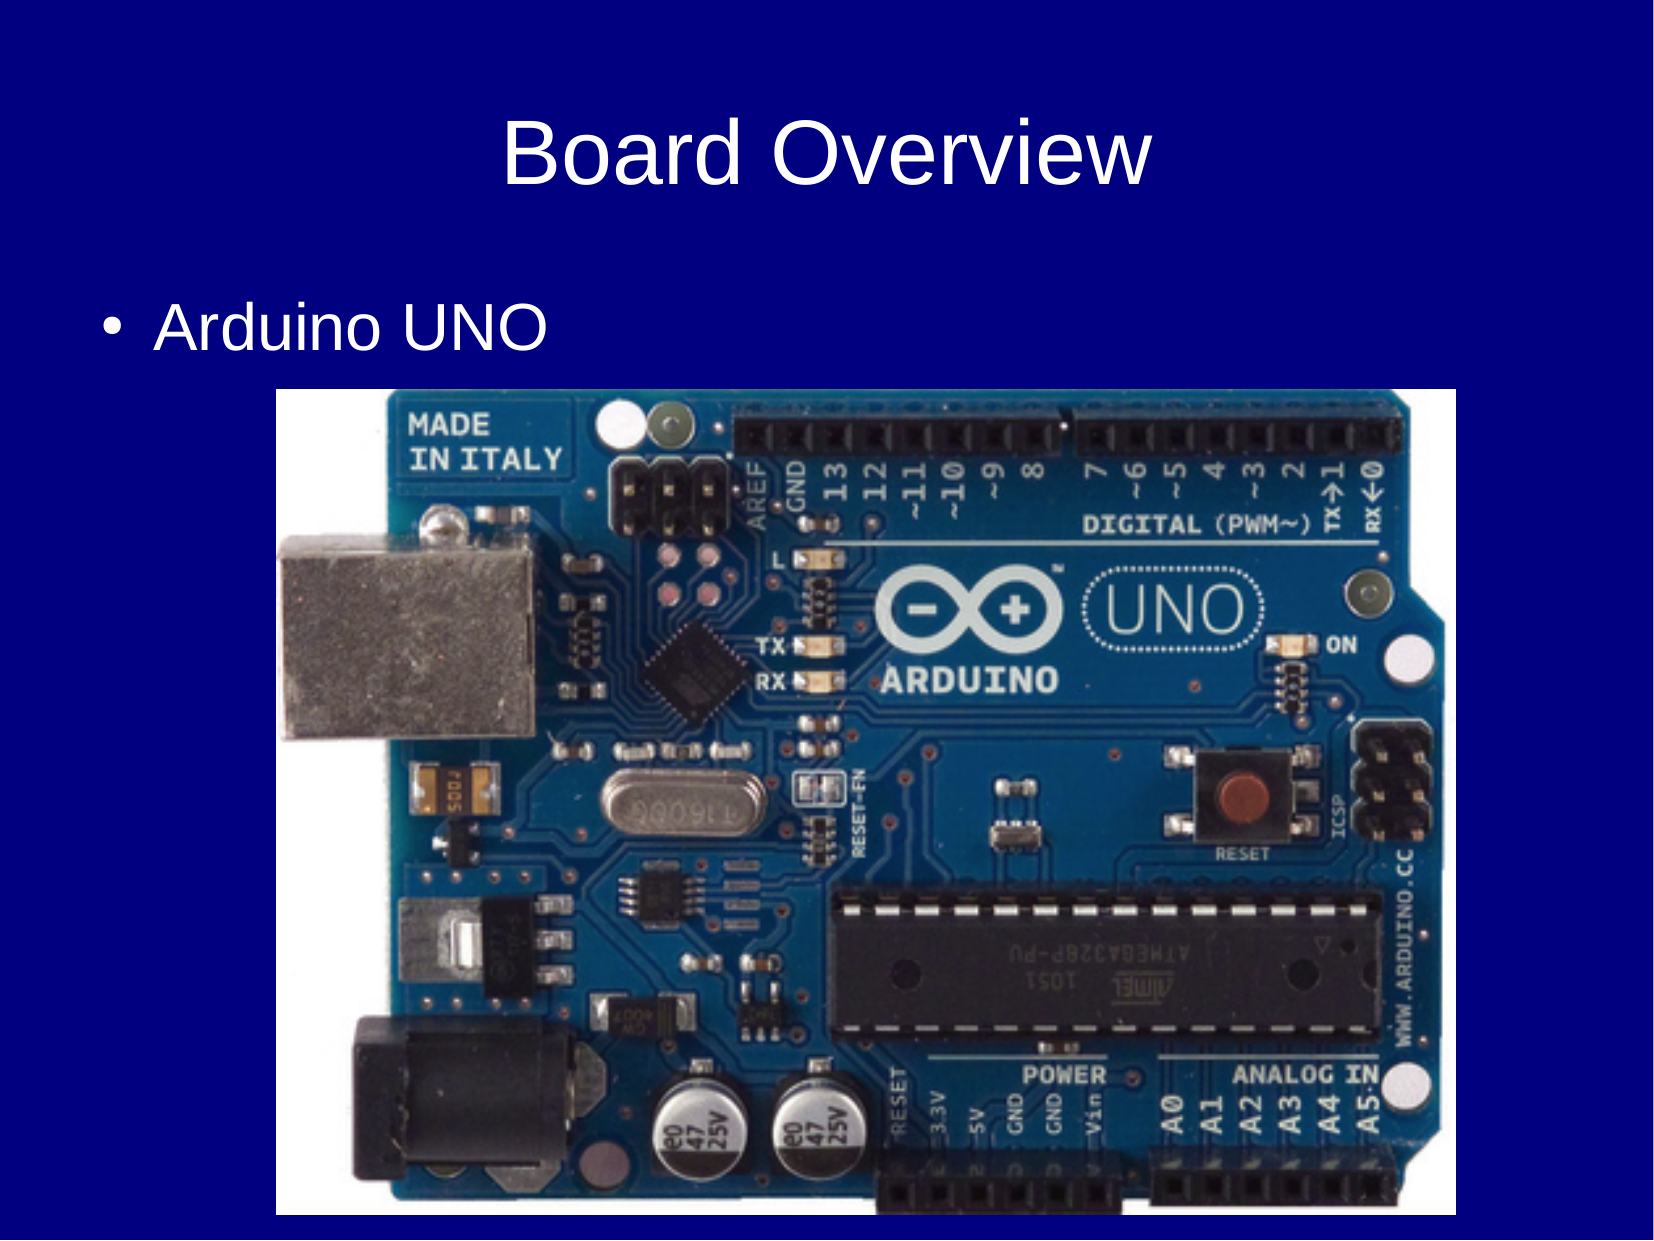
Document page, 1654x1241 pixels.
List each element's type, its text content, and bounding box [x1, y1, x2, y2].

list Arduino UNO [82, 290, 1571, 1109]
picture [276, 389, 1456, 1216]
title Board Overview [82, 49, 1571, 257]
